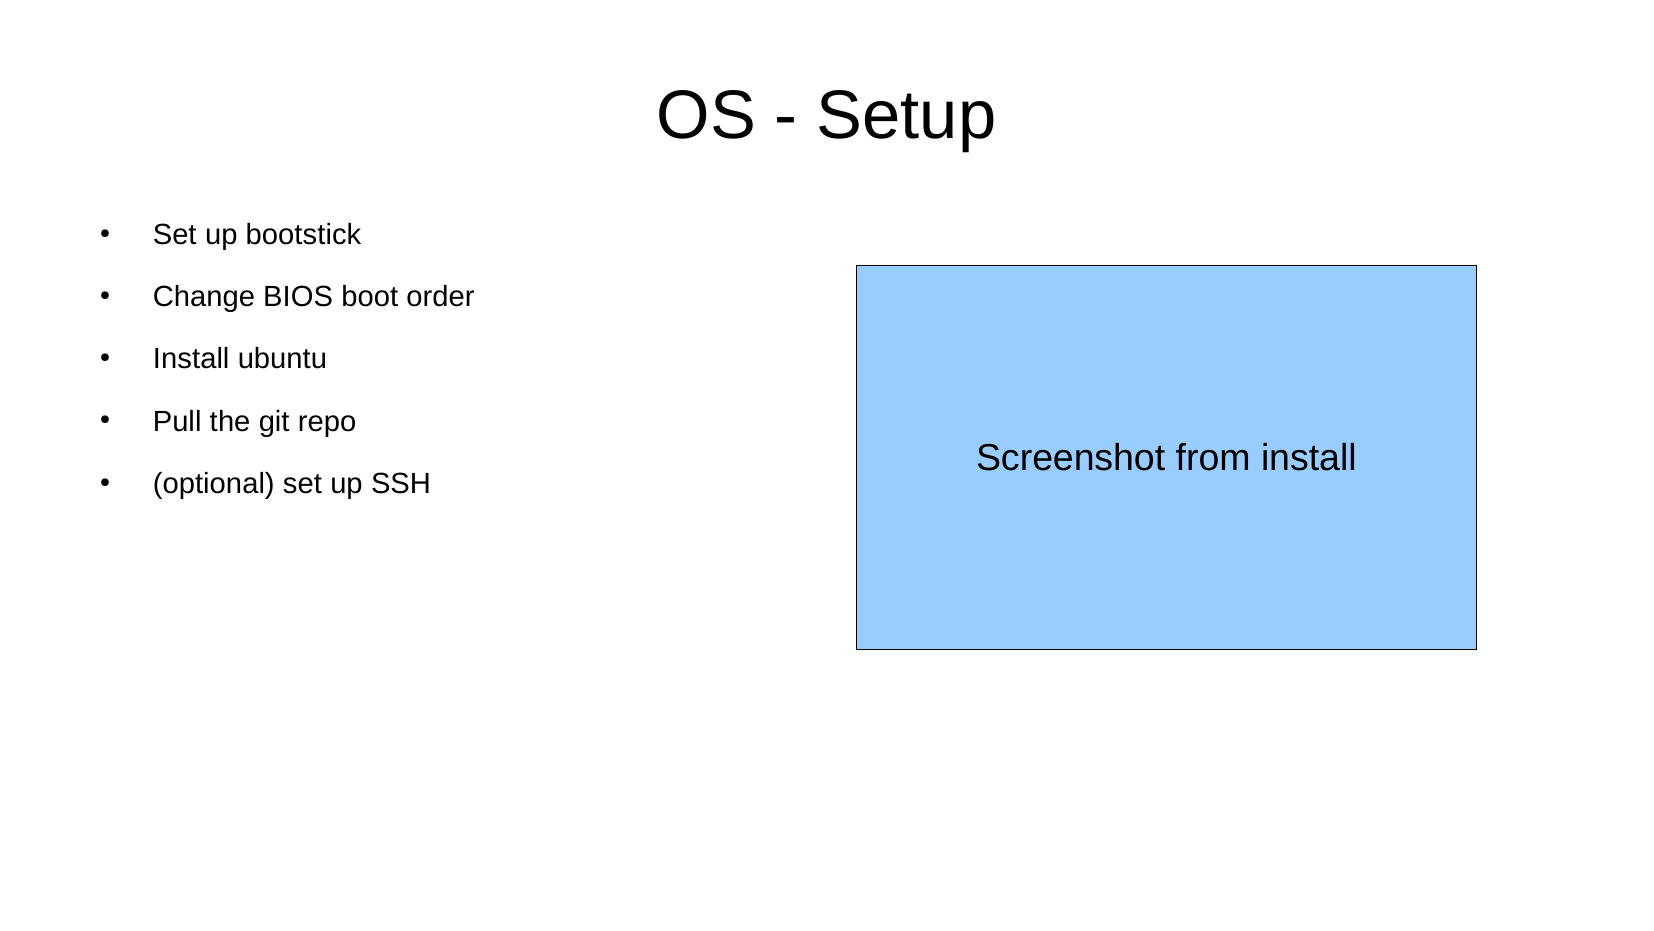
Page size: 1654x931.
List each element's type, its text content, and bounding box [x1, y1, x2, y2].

title OS - Setup [82, 37, 1571, 193]
text_box Screenshot from install [856, 265, 1477, 650]
list Set up bootstick Change BIOS boot order Install ubuntu Pull the git repo (optional) set up SSH [82, 217, 1571, 886]
